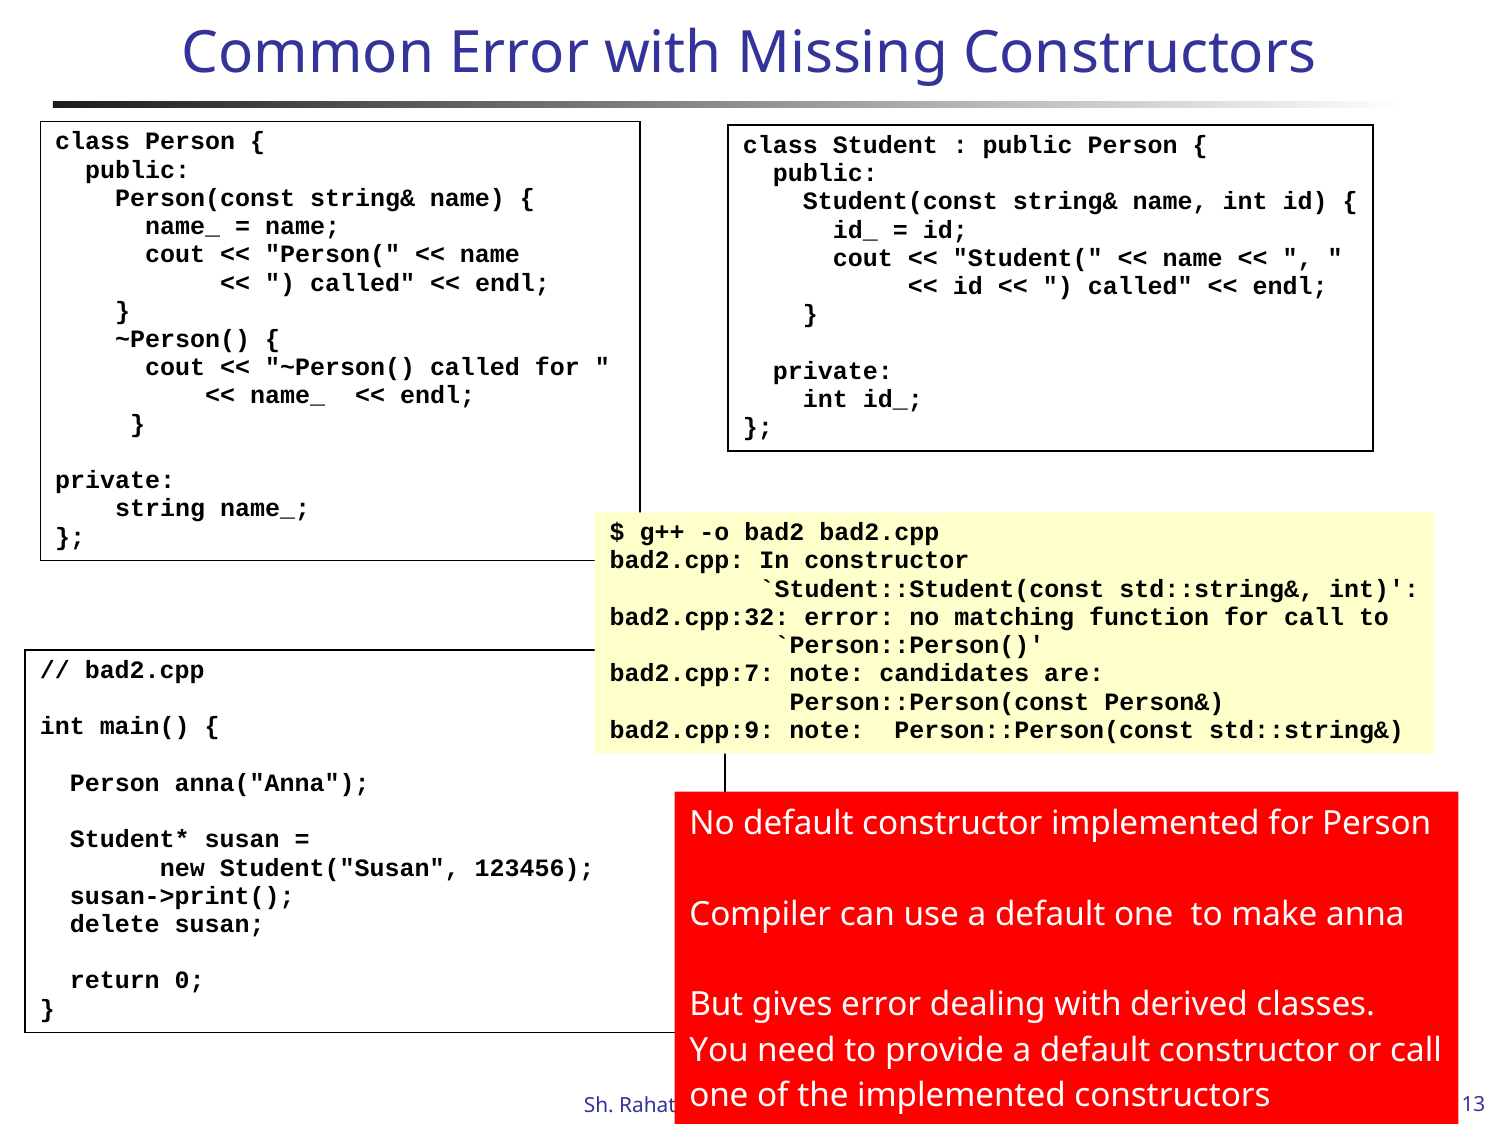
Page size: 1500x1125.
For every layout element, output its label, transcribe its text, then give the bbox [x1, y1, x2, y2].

text_box class Student : public Person { public: Student(const string& name, int id) { id_ = id; cout << "Student(" << name << ", " << id << ") called" << endl; } private: int id_; }; [728, 124, 1373, 451]
text_box class Person { public: Person(const string& name) { name_ = name; cout << "Person(" << name << ") called" << endl; } ~Person() { cout << "~Person() called for " << name_ << endl; } private: string name_; }; [40, 121, 641, 561]
text_box // bad2.cpp int main() { Person anna("Anna"); Student* susan = new Student("Susan", 123456); susan->print(); delete susan; return 0; } [24, 649, 726, 1033]
title Common Error with Missing Constructors [86, 2, 1412, 103]
text_box $ g++ -o bad2 bad2.cpp bad2.cpp: In constructor `Student::Student(const std::string&, int)': bad2.cpp:32: error: no matching function for call to `Person::Person()' bad2.cpp:7: note: candidates are: Person::Person(const Person&) bad2.cpp:9: note: Person::Person(const std::string&) [594, 512, 1435, 754]
text_box No default constructor implemented for Person Compiler can use a default one to make anna But gives error dealing with derived classes. You need to provide a default constructor or call one of the implemented constructors [674, 791, 1459, 1124]
